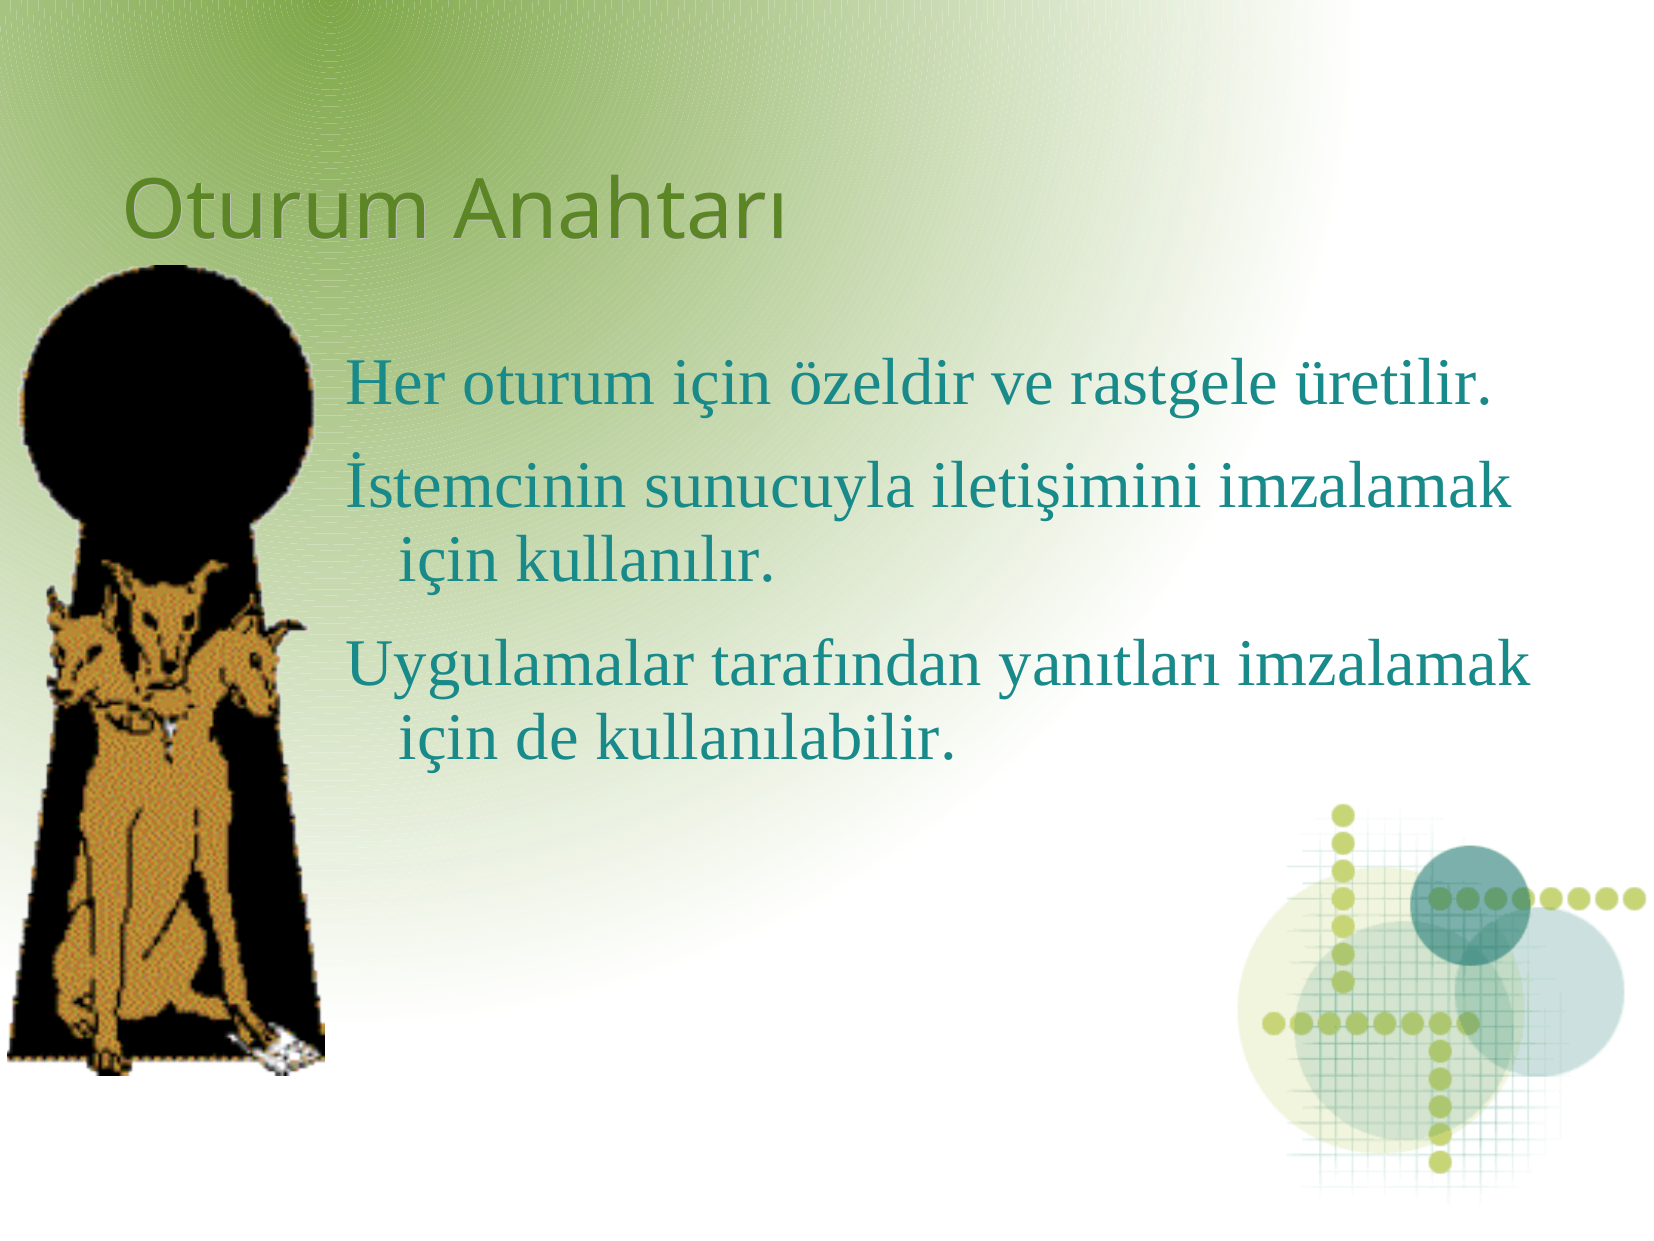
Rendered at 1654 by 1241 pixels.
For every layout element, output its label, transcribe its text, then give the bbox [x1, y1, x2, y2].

list Her oturum için özeldir ve rastgele üretilir. İstemcinin sunucuyla iletişimini imzalamak için kullanılır. Uygulamalar tarafından yanıtları imzalamak için de kullanılabilir. [328, 344, 1534, 1127]
picture [7, 265, 325, 1076]
title Oturum Anahtarı [121, 102, 1534, 311]
picture [1224, 792, 1654, 1211]
